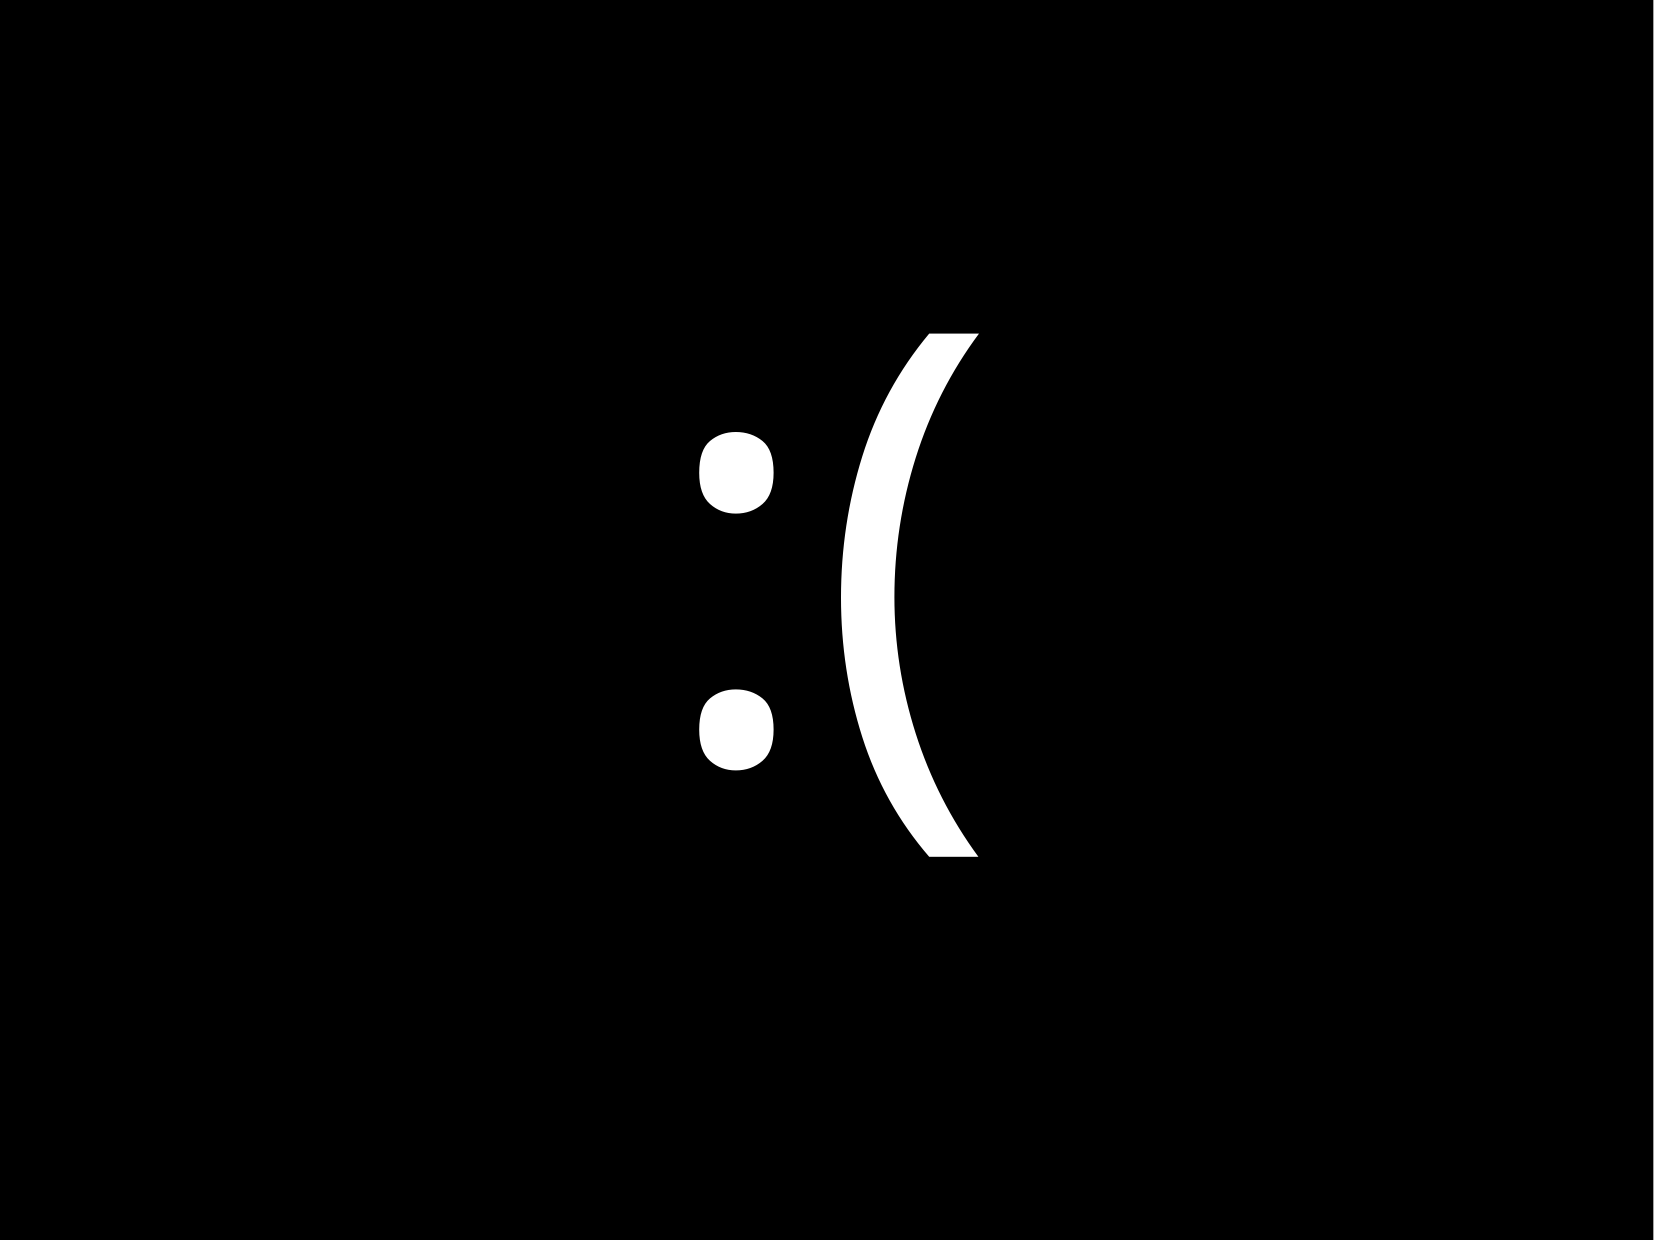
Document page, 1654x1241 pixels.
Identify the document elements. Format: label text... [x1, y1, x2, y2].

subtitle :( [82, 49, 1571, 1010]
